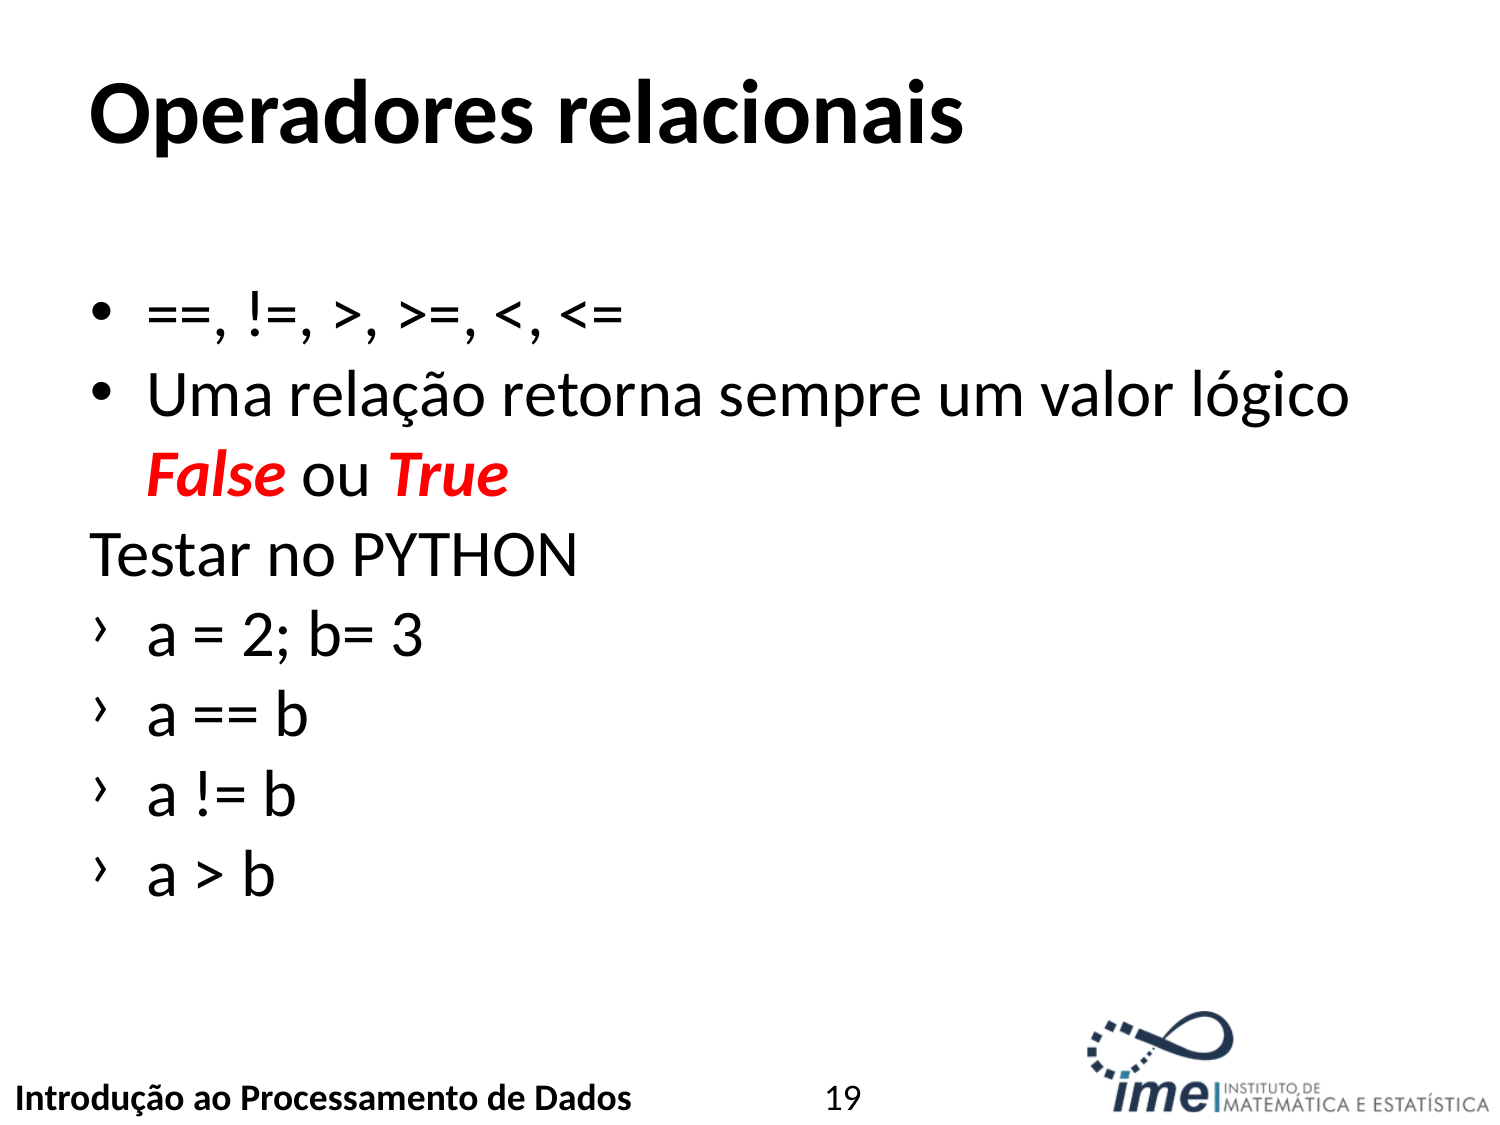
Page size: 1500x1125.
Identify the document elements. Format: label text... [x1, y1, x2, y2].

picture [1086, 1011, 1495, 1115]
text_box <number> [808, 1065, 1159, 1125]
text_box ==, !=, >, >=, <, <= Uma relação retorna sempre um valor lógico False ou True Testar no PYTHON a = 2; b= 3 a == b a != b a > b [75, 262, 1425, 1005]
text_box Operadores relacionais [75, 45, 1425, 233]
